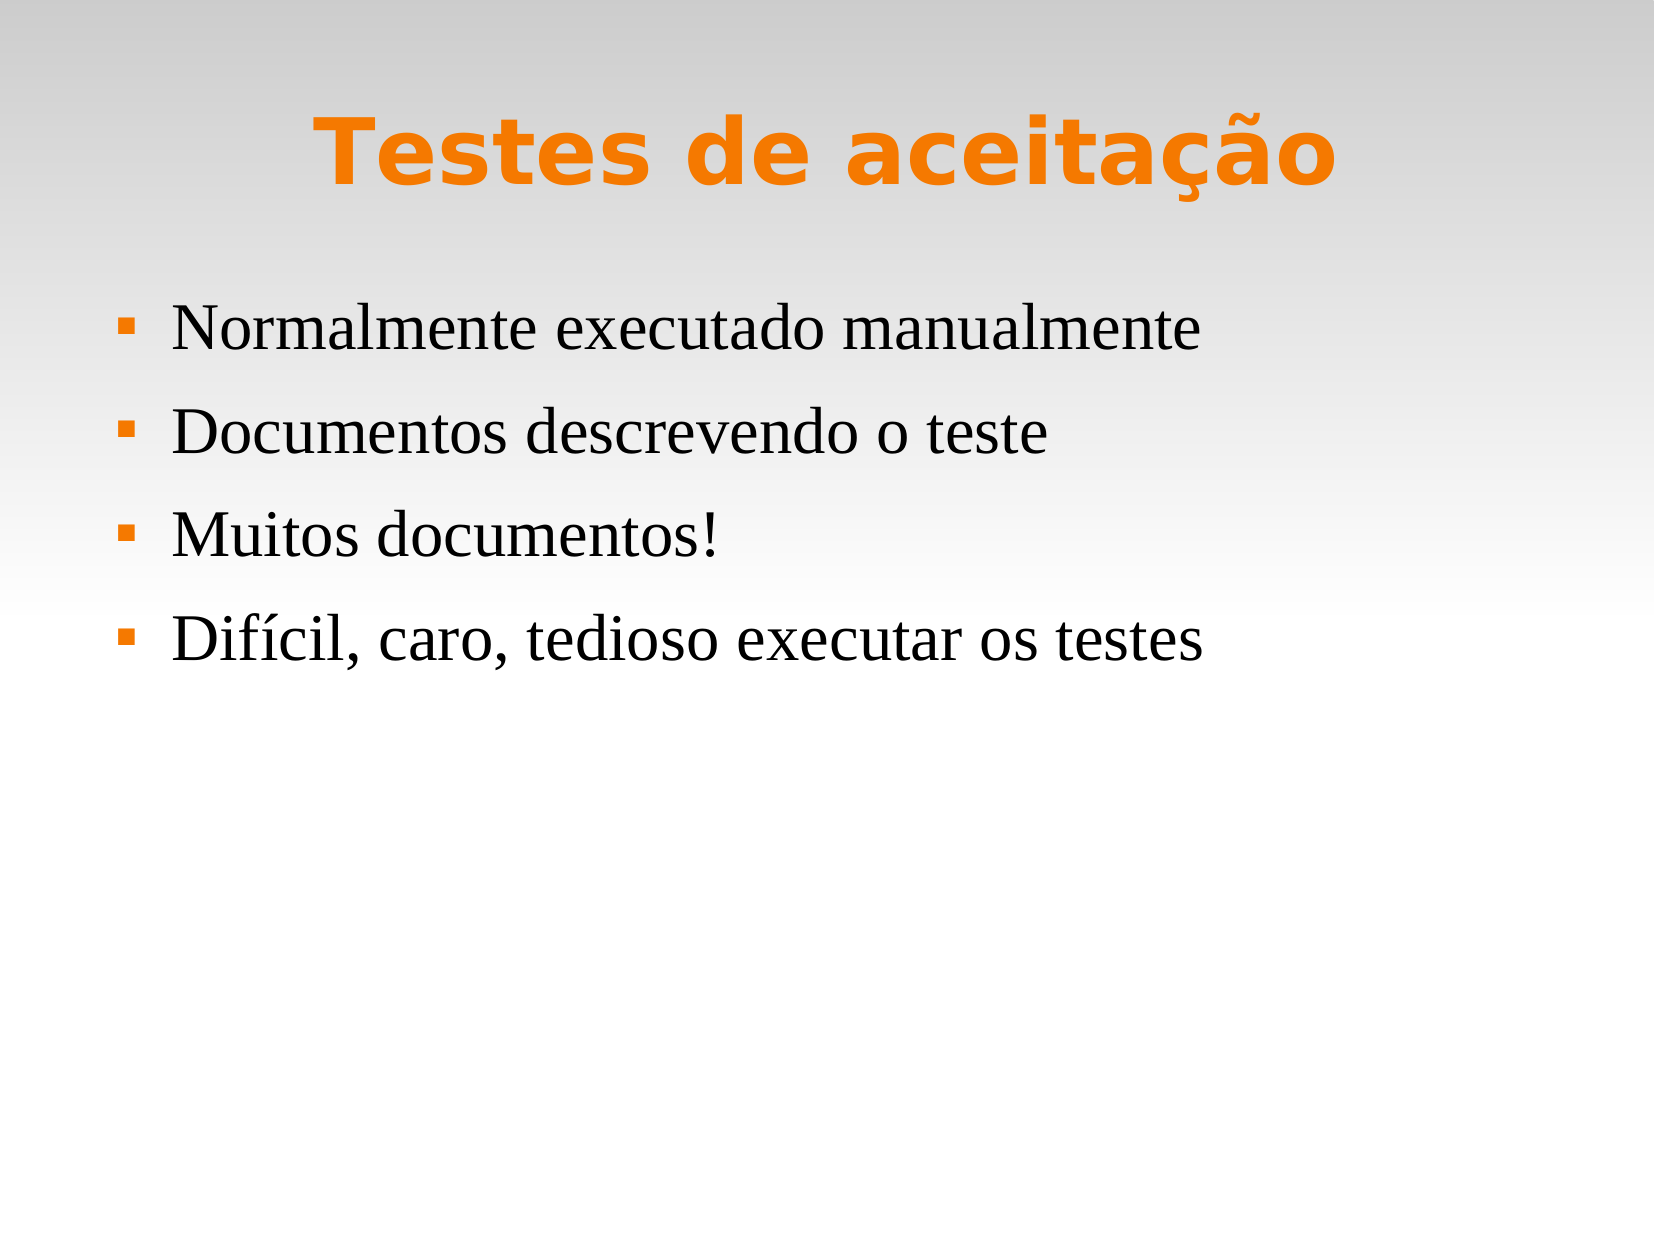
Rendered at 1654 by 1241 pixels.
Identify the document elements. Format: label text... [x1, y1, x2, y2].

list Normalmente executado manualmente Documentos descrevendo o teste Muitos documentos! Difícil, caro, tedioso executar os testes [82, 290, 1571, 1094]
title Testes de aceitação [82, 56, 1571, 250]
